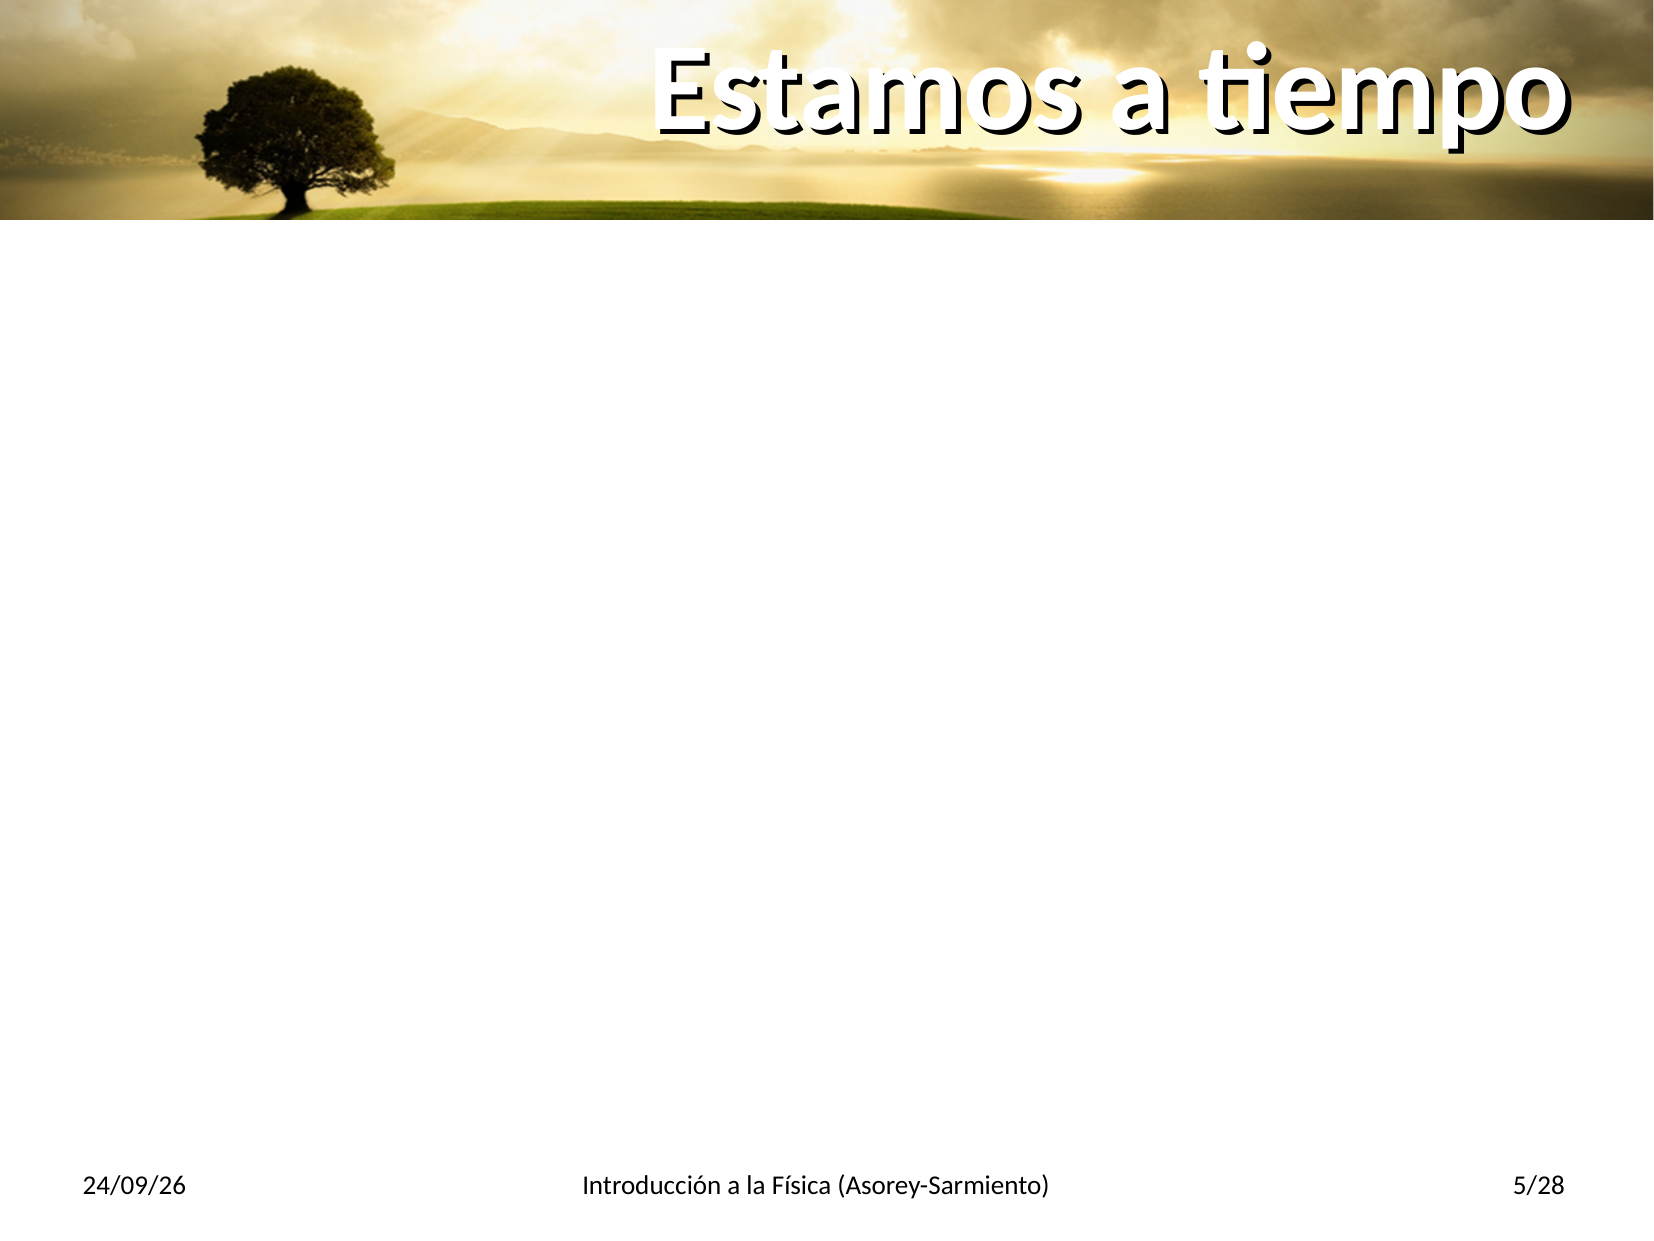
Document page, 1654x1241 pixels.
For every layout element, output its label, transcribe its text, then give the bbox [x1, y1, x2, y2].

title Estamos a tiempo [82, 35, 1571, 161]
picture [0, 0, 1654, 1241]
